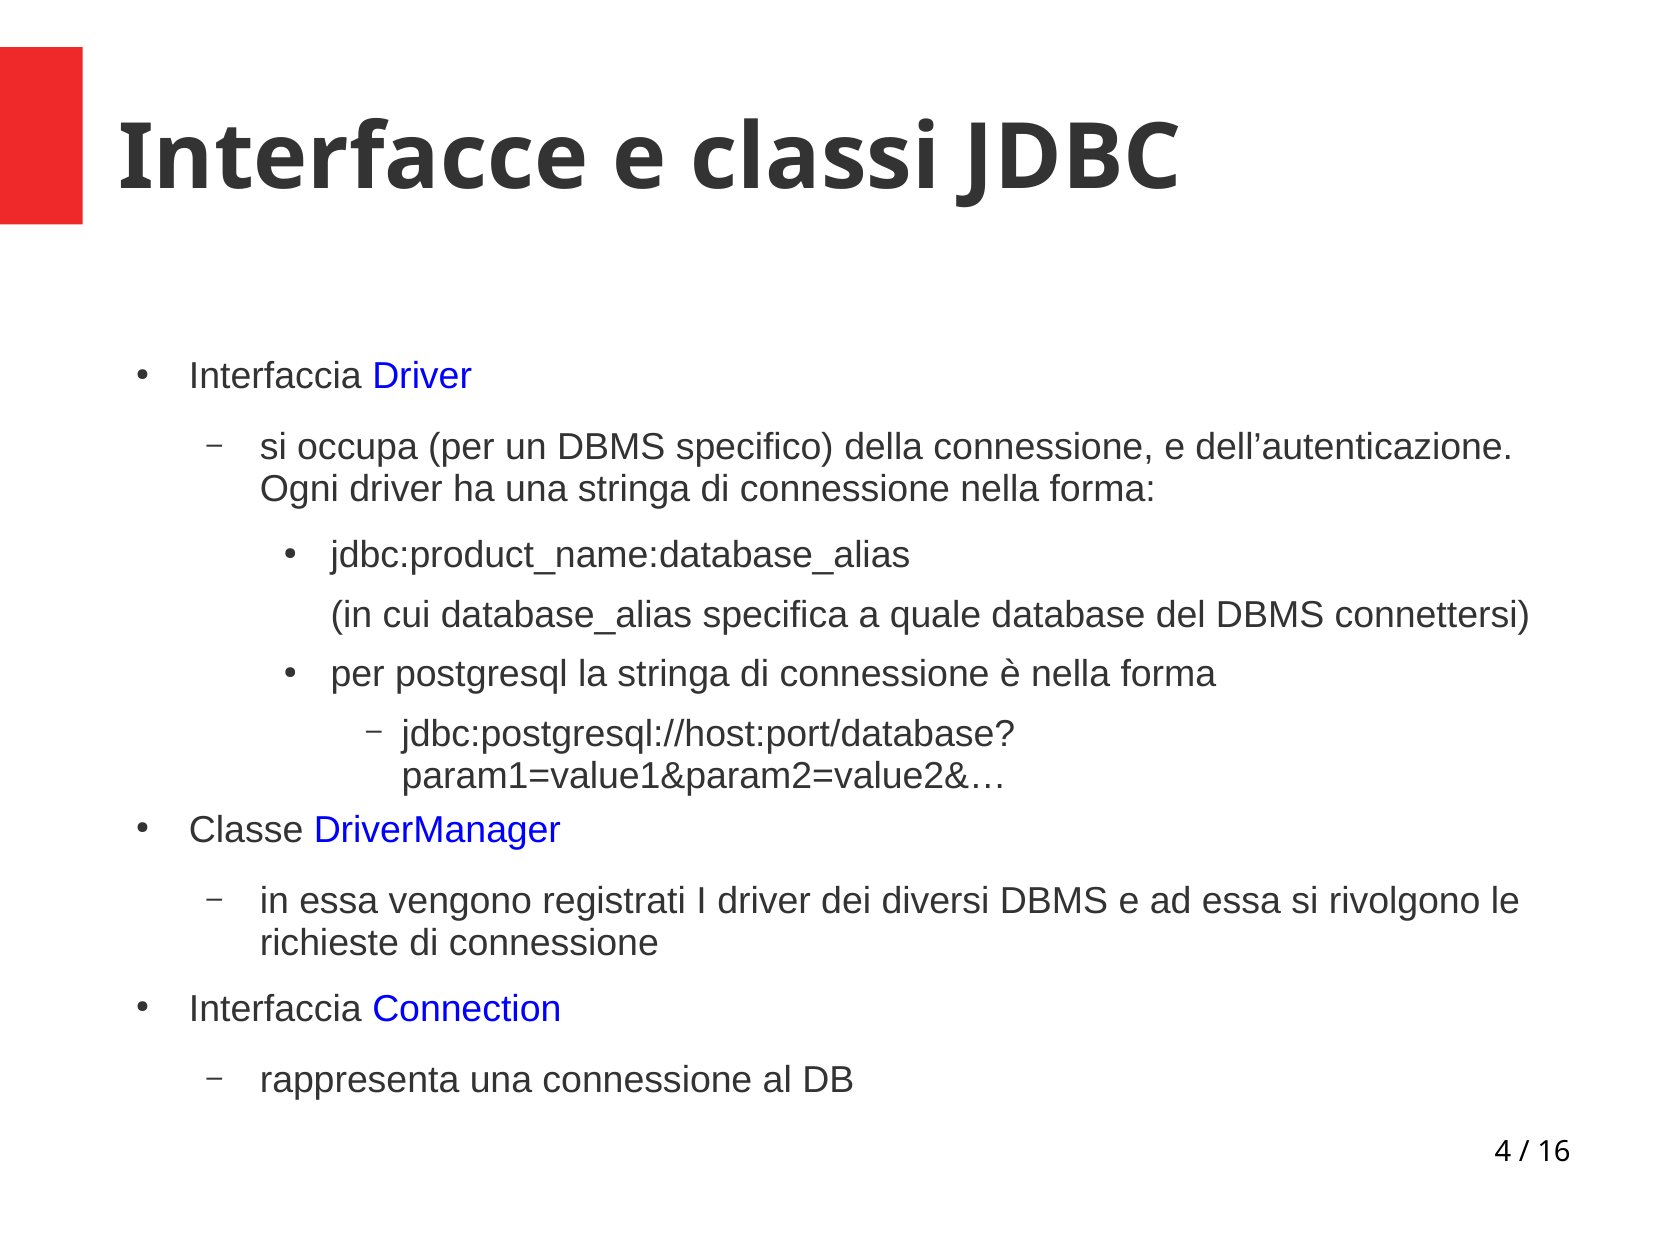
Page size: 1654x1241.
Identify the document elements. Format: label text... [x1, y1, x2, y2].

list Interfaccia Driver si occupa (per un DBMS specifico) della connessione, e dell’autenticazione. Ogni driver ha una stringa di connessione nella forma: jdbc:product_name:database_alias (in cui database_alias specifica a quale database del DBMS connettersi) per postgresql la stringa di connessione è nella forma jdbc:postgresql://host:port/database?param1=value1&param2=value2&… Classe DriverManager in essa vengono registrati I driver dei diversi DBMS e ad essa si rivolgono le richieste di connessione Interfaccia Connection rappresenta una connessione al DB [118, 354, 1536, 1074]
title Interfacce e classi JDBC [118, 49, 1571, 257]
